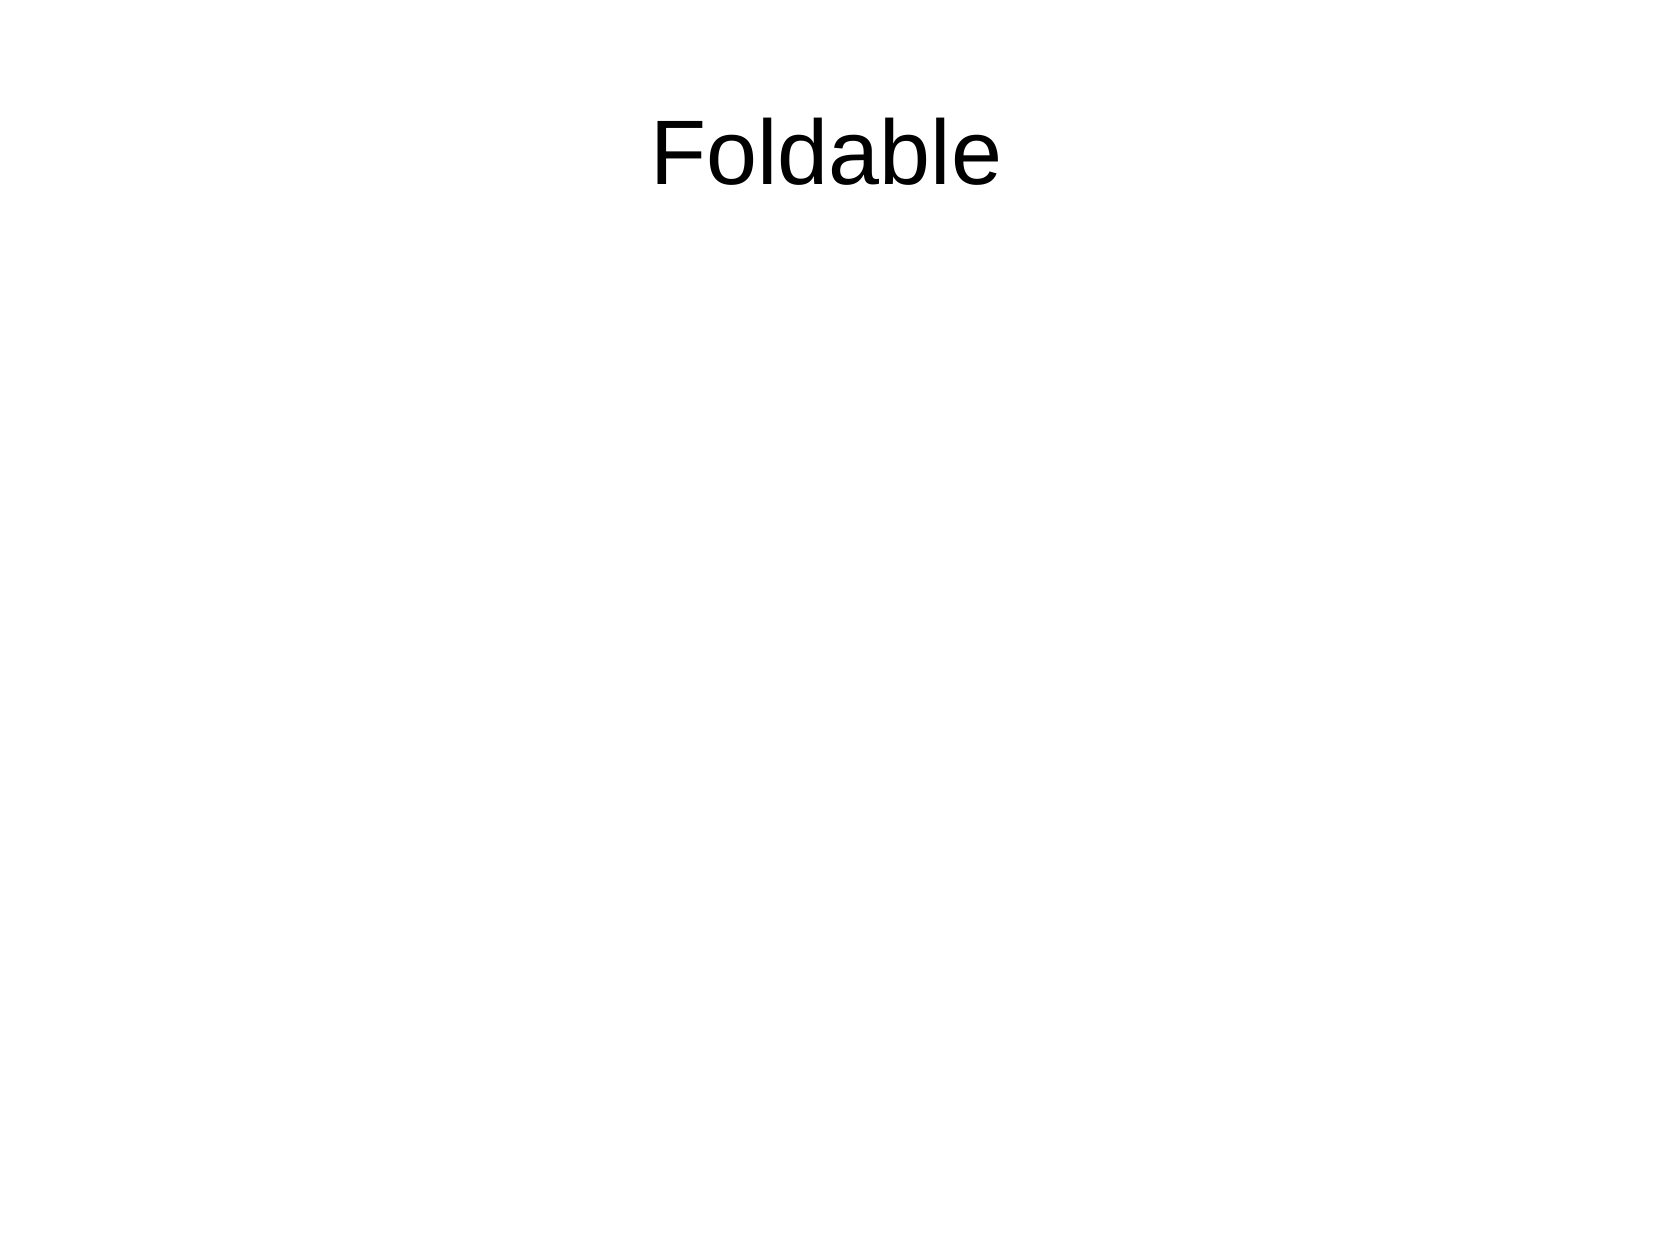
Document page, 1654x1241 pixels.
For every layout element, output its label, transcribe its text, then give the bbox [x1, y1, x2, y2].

title Foldable [82, 49, 1571, 257]
